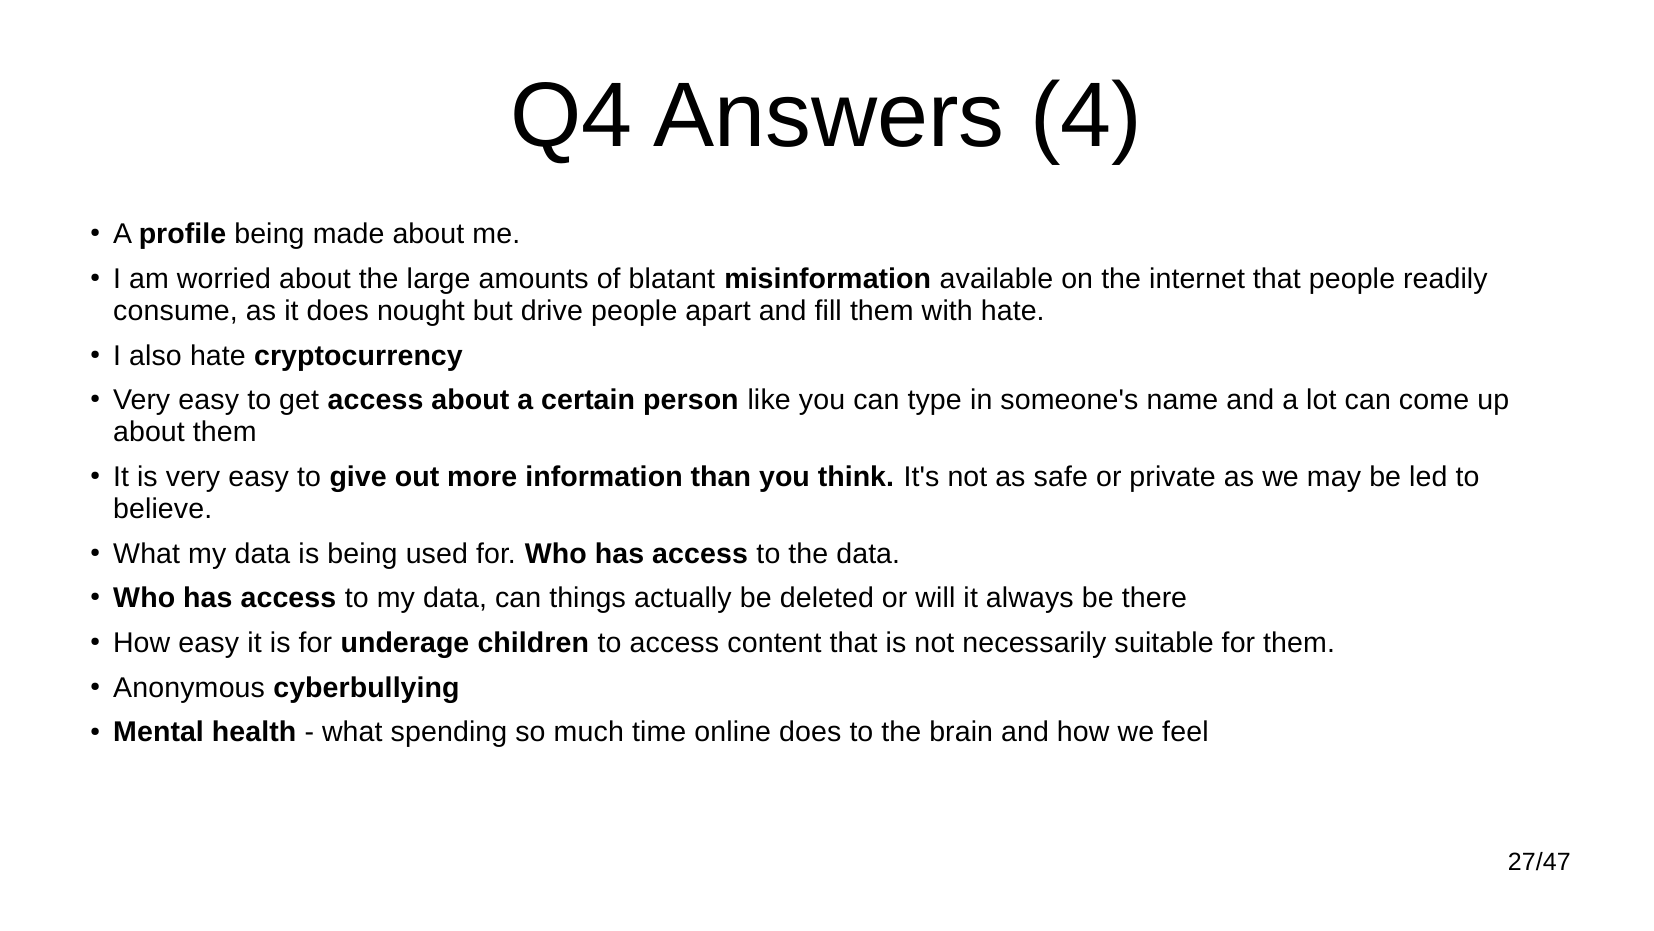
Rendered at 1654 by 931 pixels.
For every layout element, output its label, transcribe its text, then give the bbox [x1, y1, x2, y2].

title Q4 Answers (4) [82, 37, 1571, 193]
list A profile being made about me. I am worried about the large amounts of blatant misinformation available on the internet that people readily consume, as it does nought but drive people apart and fill them with hate. I also hate cryptocurrency Very easy to get access about a certain person like you can type in someone's name and a lot can come up about them It is very easy to give out more information than you think. It's not as safe or private as we may be led to believe. What my data is being used for. Who has access to the data. Who has access to my data, can things actually be deleted or will it always be there How easy it is for underage children to access content that is not necessarily suitable for them. Anonymous cyberbullying Mental health - what spending so much time online does to the brain and how we feel [82, 217, 1571, 758]
